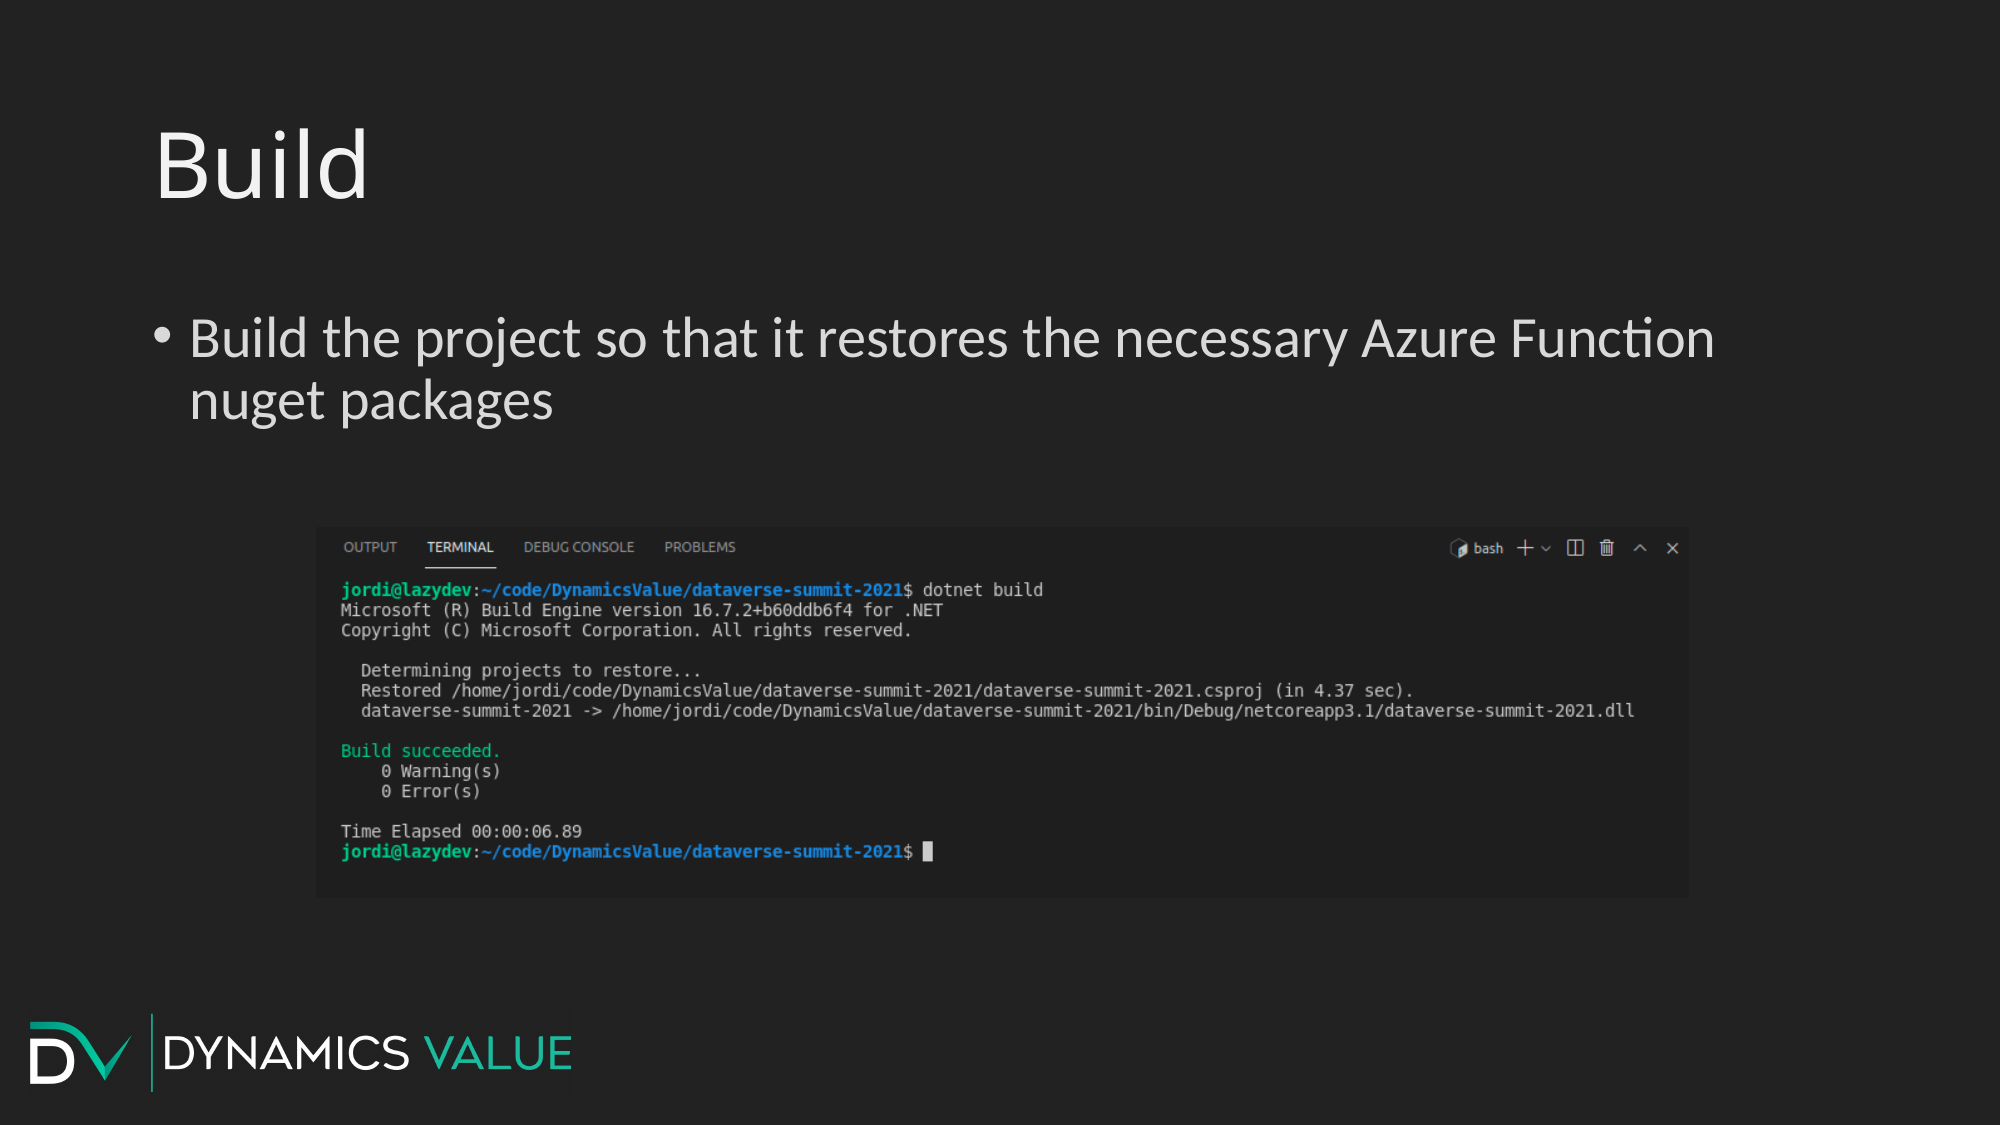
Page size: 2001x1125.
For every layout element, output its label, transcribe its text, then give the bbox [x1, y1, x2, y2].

text_box Build [137, 59, 1863, 277]
picture [29, 1008, 571, 1095]
text_box Build the project so that it restores the necessary Azure Function nuget packages [137, 299, 1784, 721]
picture [316, 527, 1689, 898]
